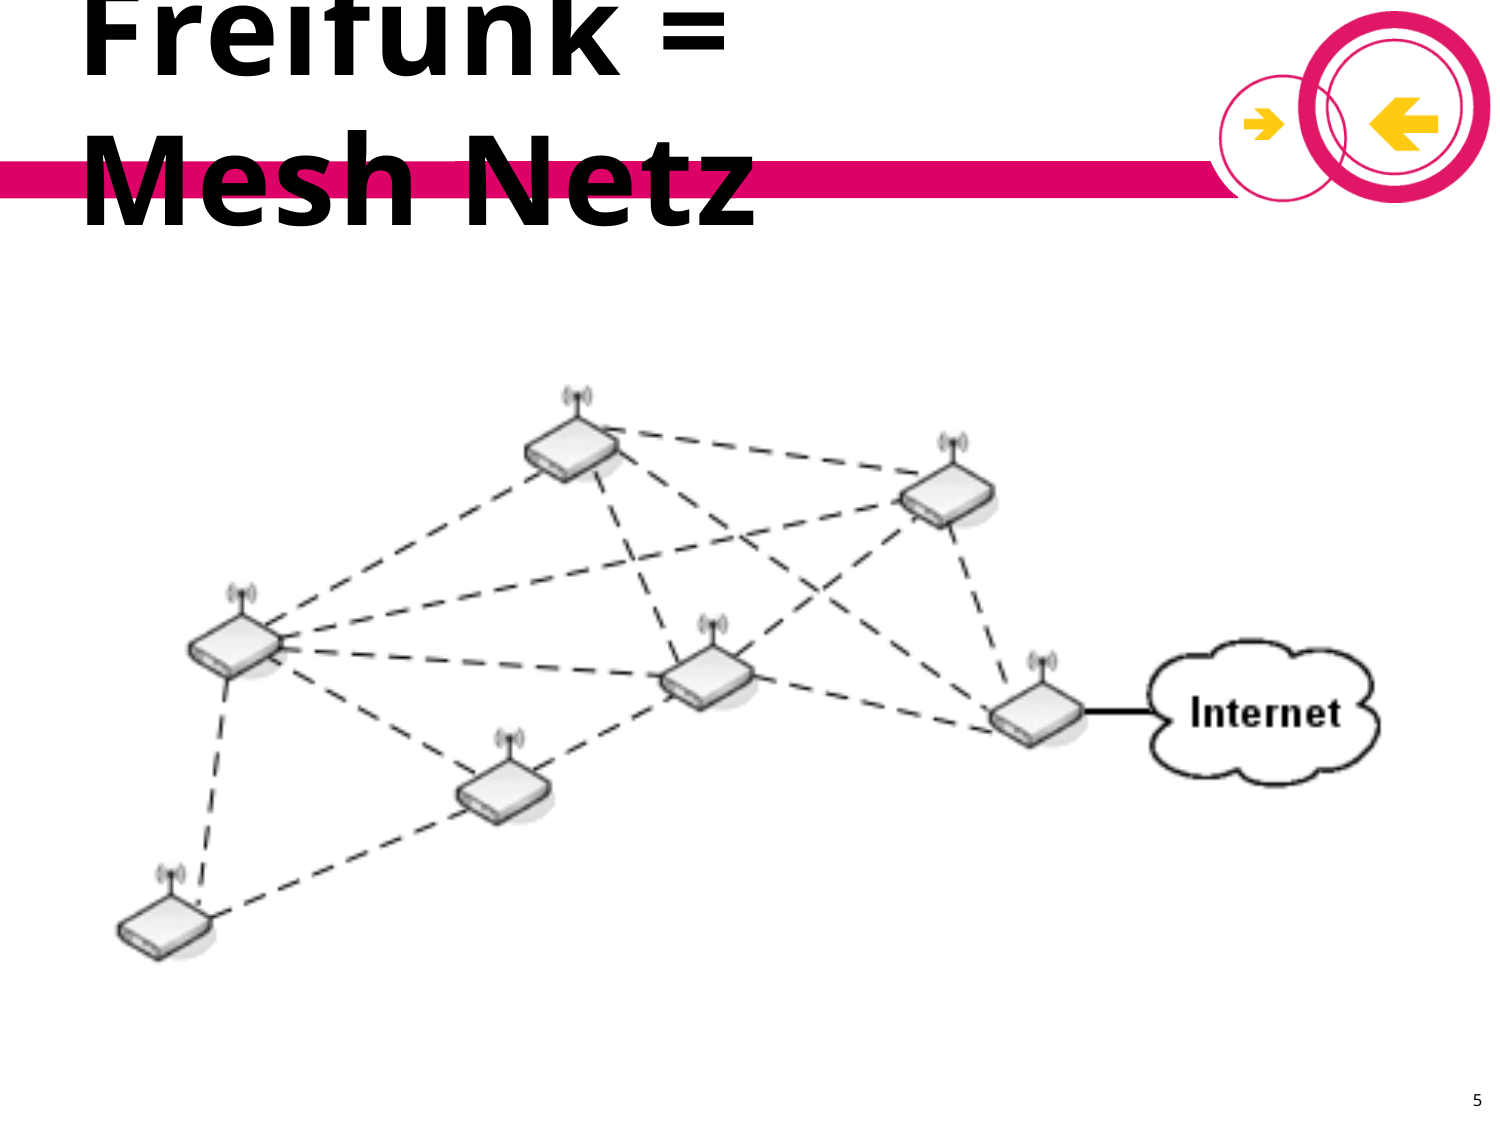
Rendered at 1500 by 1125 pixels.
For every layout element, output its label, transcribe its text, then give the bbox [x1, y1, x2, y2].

picture [1218, 11, 1491, 203]
title Freifunk = Mesh Netz [76, 40, 1060, 161]
slide_number <Foliennummer> [1202, 1077, 1483, 1125]
picture [88, 361, 1443, 1024]
